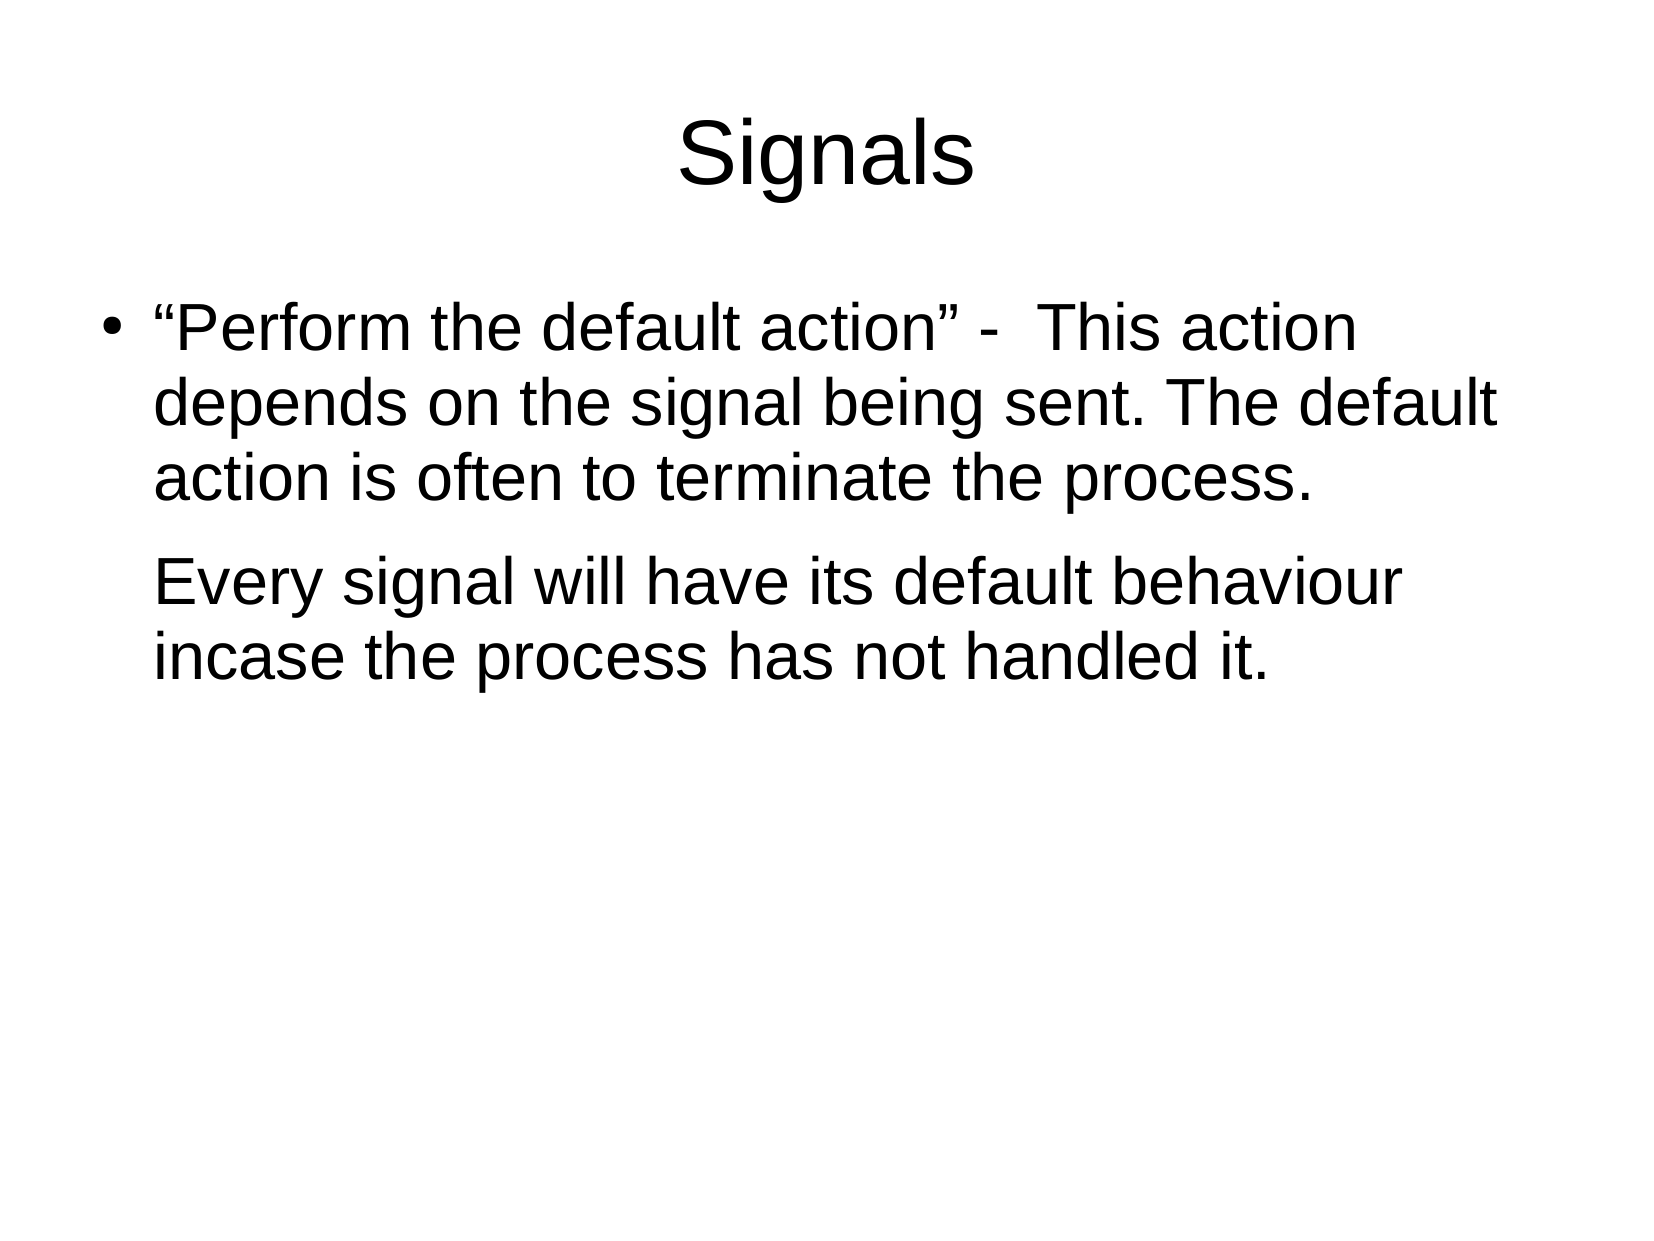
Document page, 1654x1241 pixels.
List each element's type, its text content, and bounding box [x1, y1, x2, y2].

list “Perform the default action” - This action depends on the signal being sent. The default action is often to terminate the process. Every signal will have its default behaviour incase the process has not handled it. [82, 290, 1571, 1010]
title Signals [82, 49, 1571, 257]
